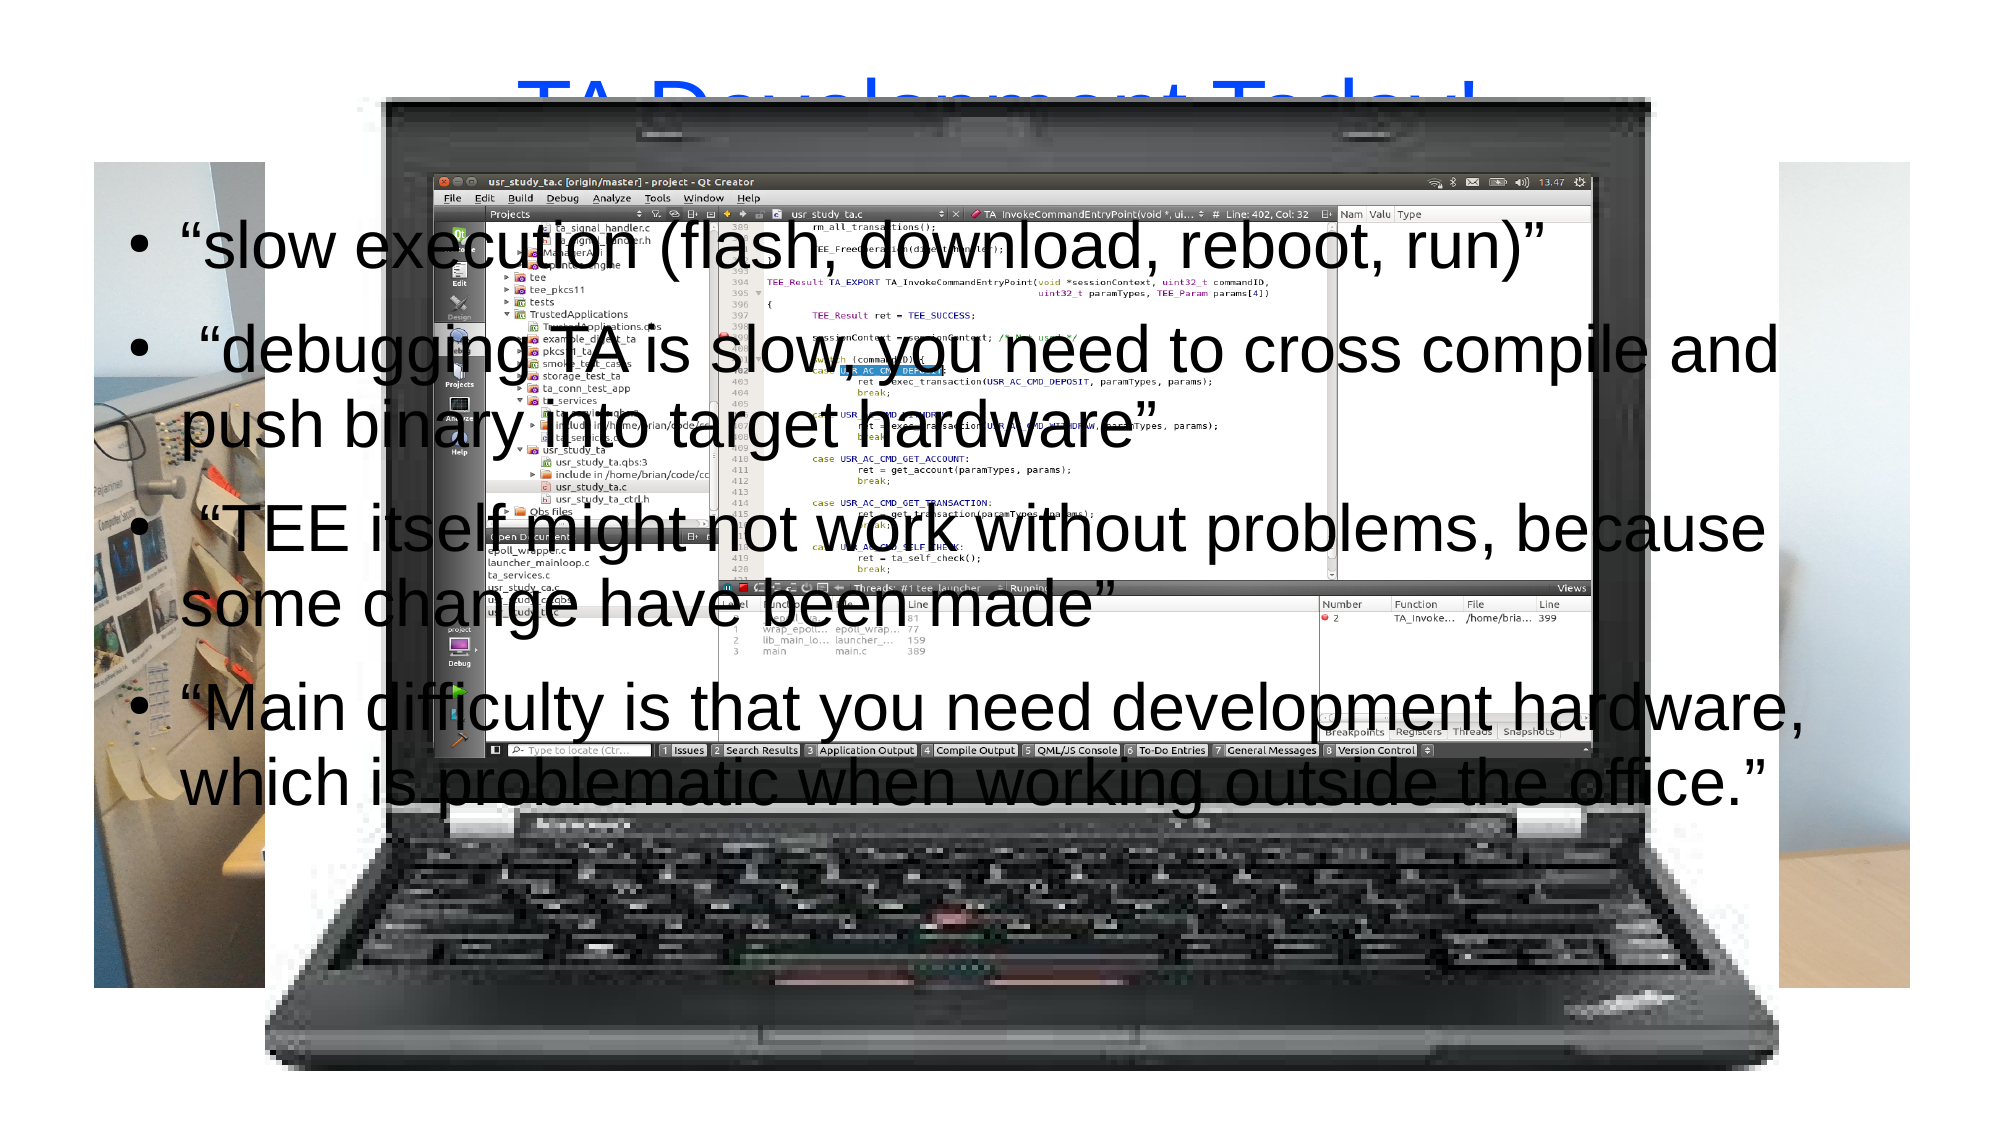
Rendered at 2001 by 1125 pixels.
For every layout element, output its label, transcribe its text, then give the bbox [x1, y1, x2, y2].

title TA Development Today! [99, 19, 1900, 207]
picture [94, 162, 1910, 1071]
picture [265, 97, 1779, 207]
list “slow execution (flash, download, reboot, run)” “debugging TA is slow, you need to cross compile and push binary into target hardware” “TEE itself might not work without problems, because some change have been made” “Main difficulty is that you need development hardware, which is problematic when working outside the office.” [109, 207, 1816, 916]
